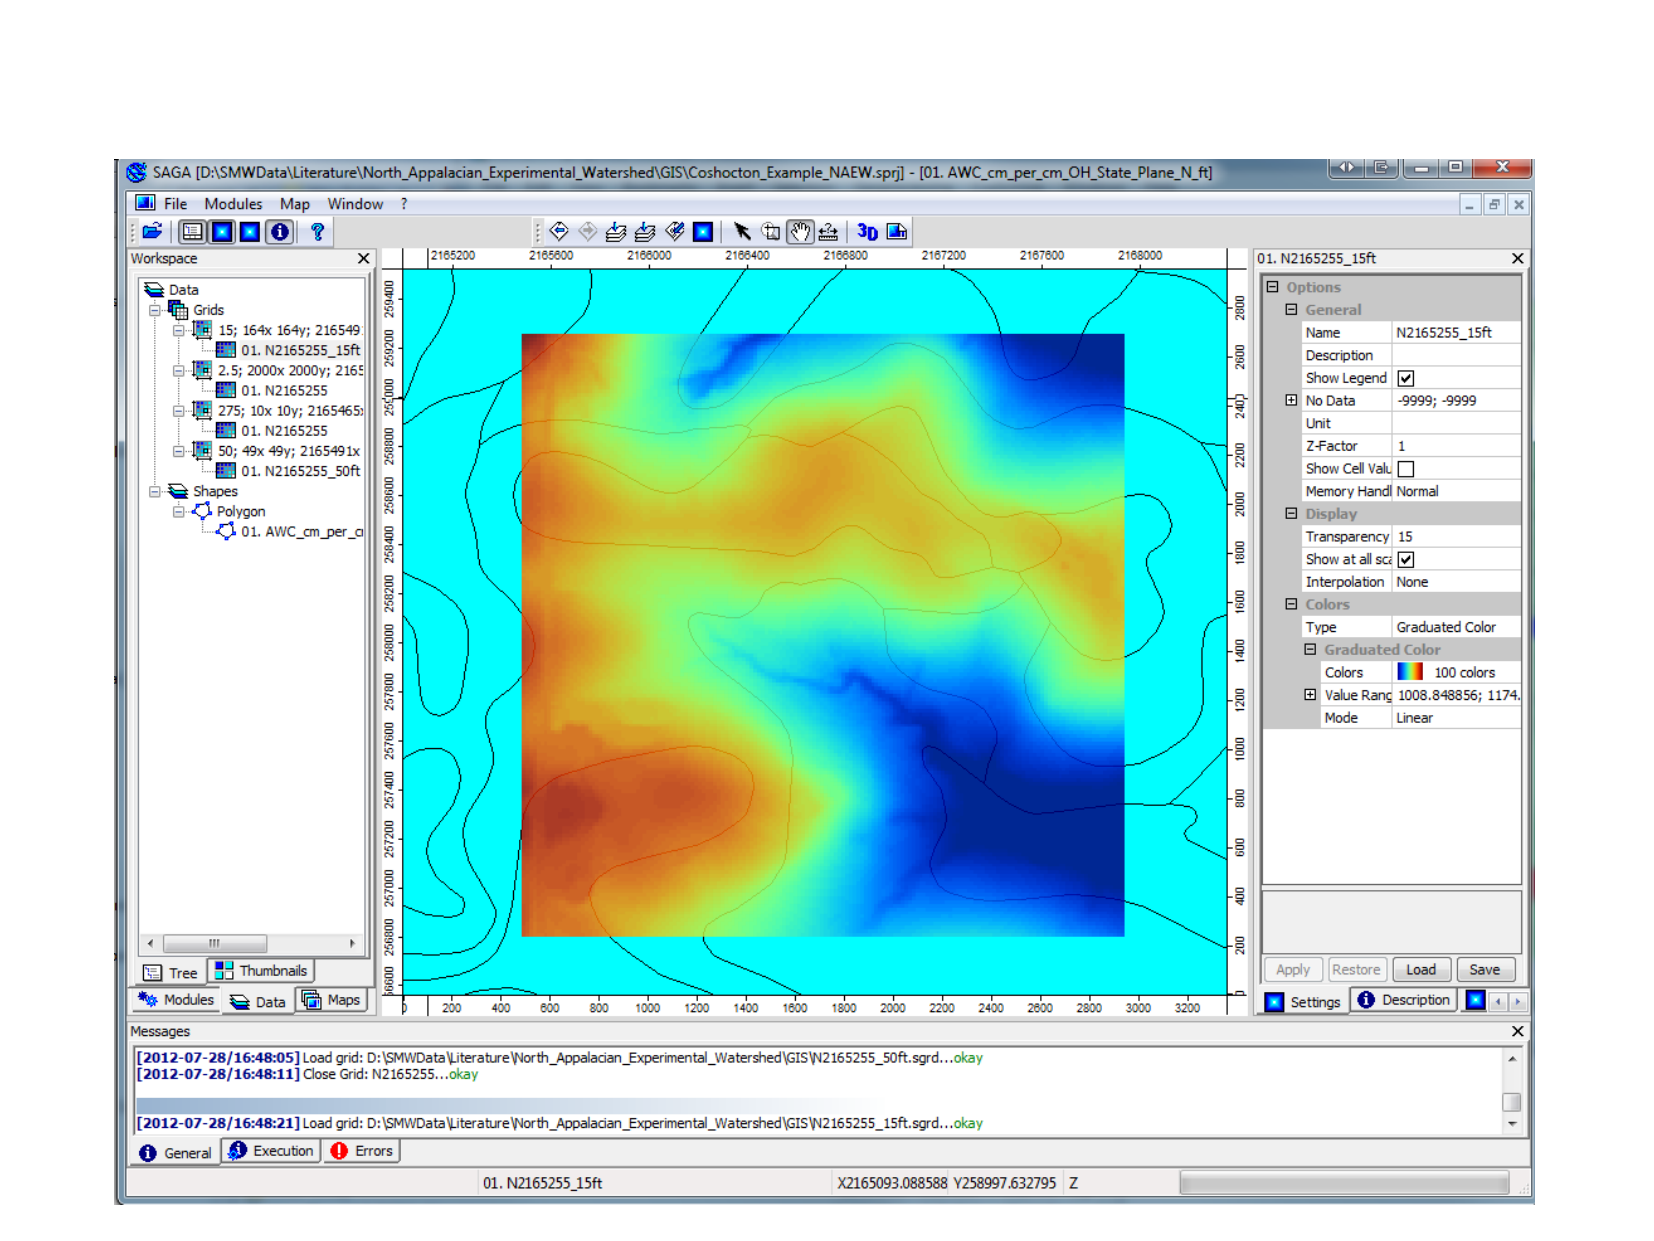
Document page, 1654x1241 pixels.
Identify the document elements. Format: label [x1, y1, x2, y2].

picture [114, 159, 1535, 1205]
